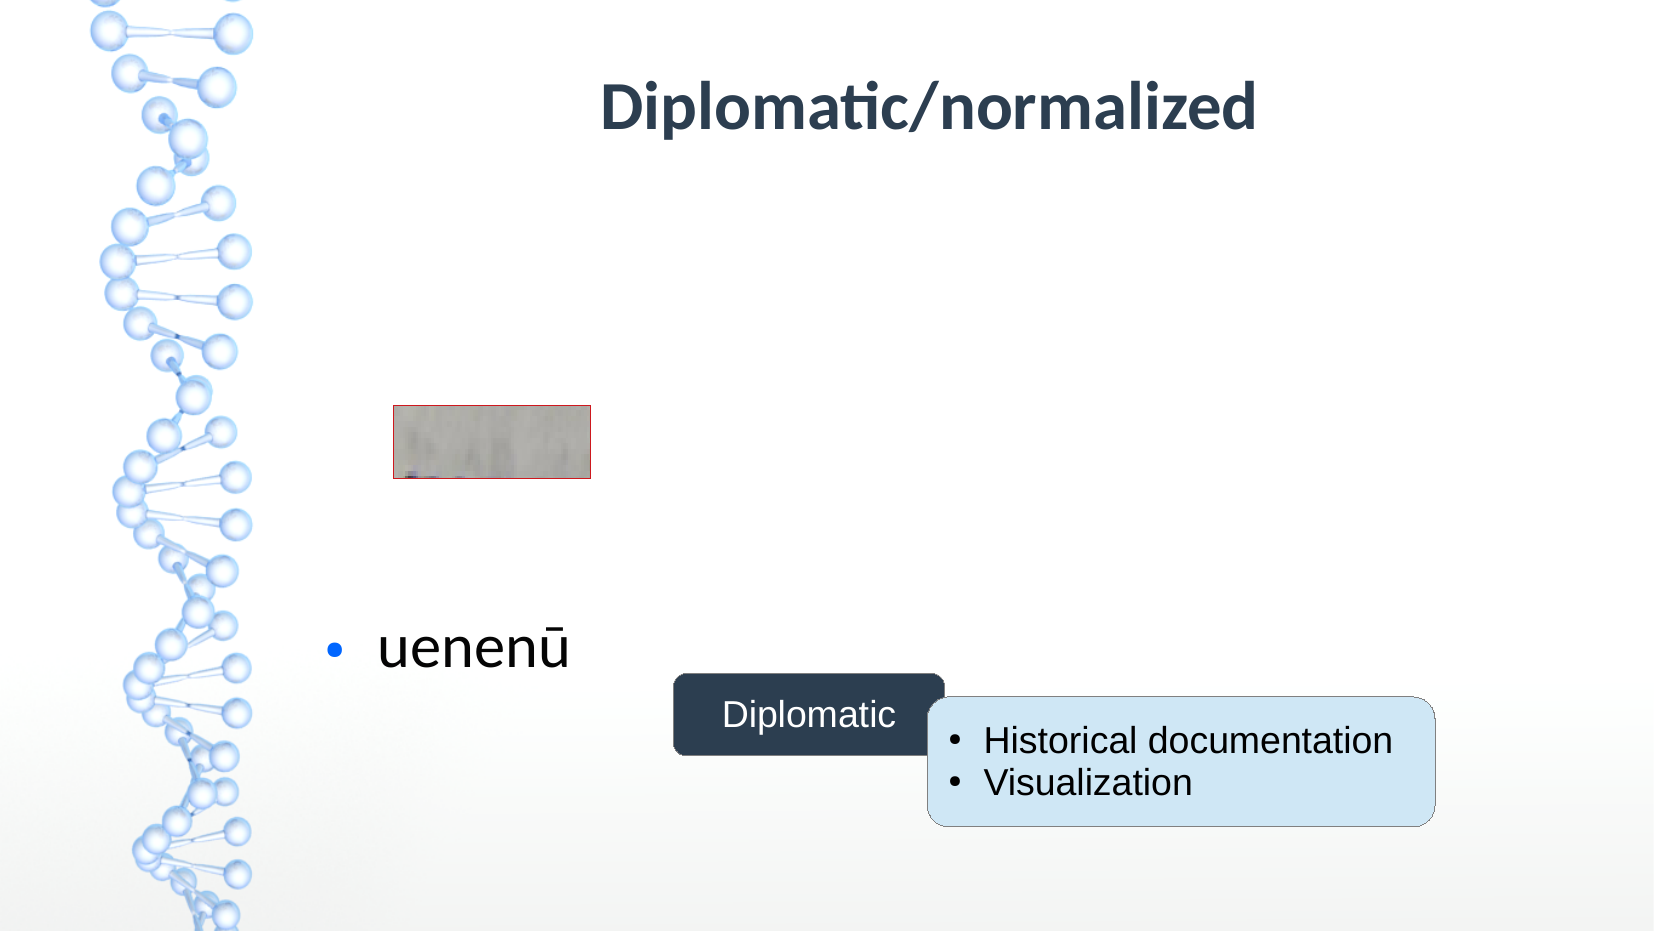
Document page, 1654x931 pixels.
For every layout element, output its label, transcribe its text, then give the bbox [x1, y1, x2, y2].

list uenenū [307, 620, 626, 703]
text_box Historical documentation Visualization [927, 696, 1436, 827]
picture [0, 0, 1654, 931]
text_box Diplomatic [673, 673, 945, 756]
title Diplomatic/normalized [265, 35, 1595, 189]
